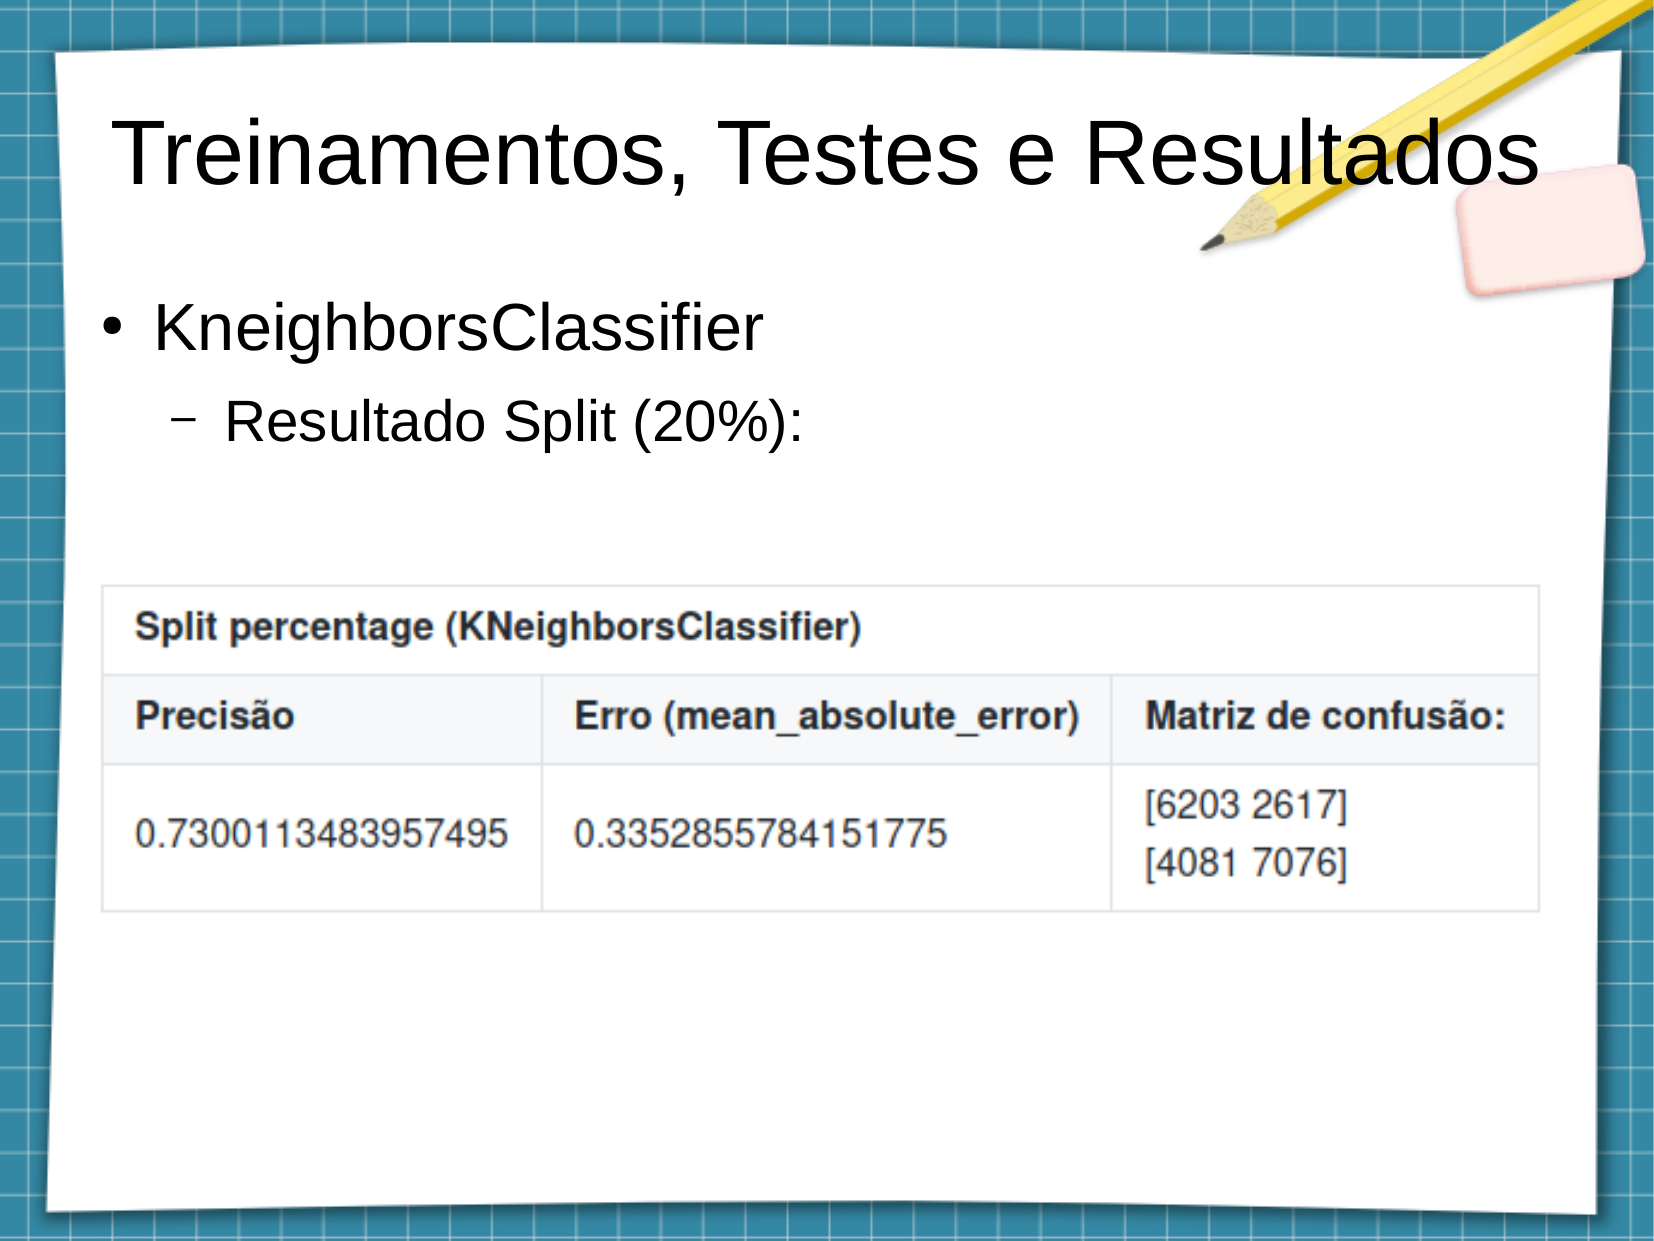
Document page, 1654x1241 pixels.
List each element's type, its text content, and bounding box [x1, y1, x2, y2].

picture [0, 0, 1654, 1241]
title Treinamentos, Testes e Resultados [82, 49, 1571, 257]
list KneighborsClassifier Resultado Split (20%): [82, 290, 1571, 1010]
